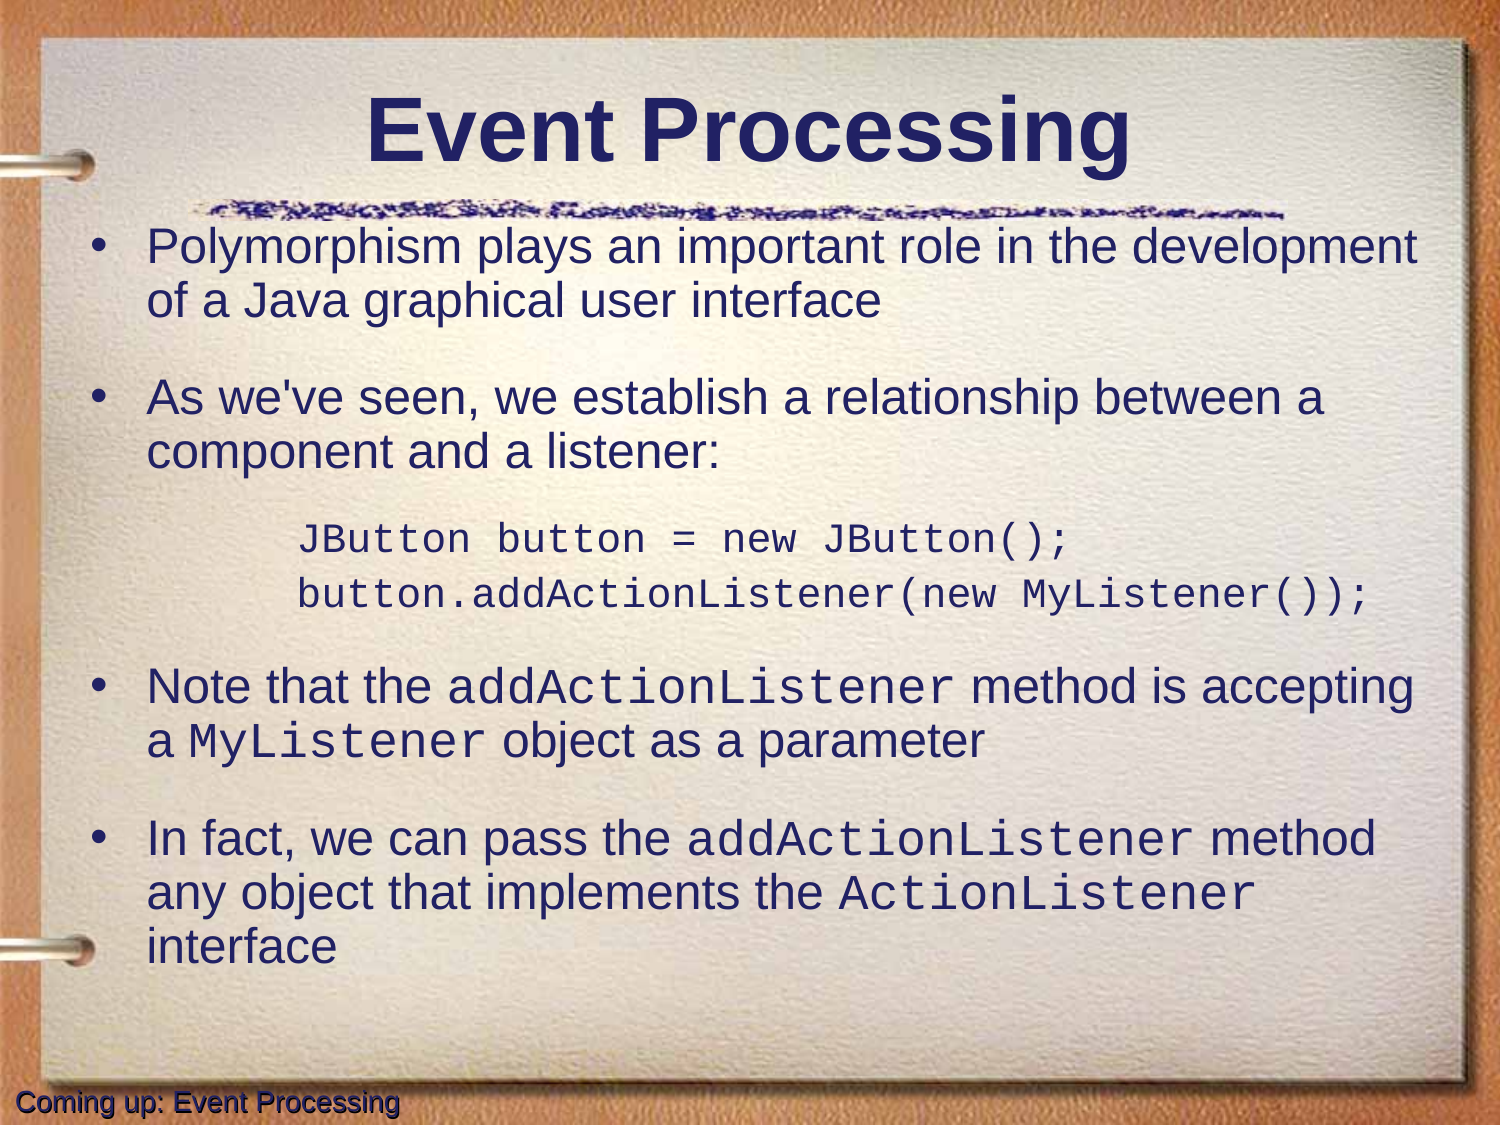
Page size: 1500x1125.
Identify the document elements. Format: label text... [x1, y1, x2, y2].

picture [0, 0, 1500, 1125]
list Polymorphism plays an important role in the development of a Java graphical user interface As we've seen, we establish a relationship between a component and a listener: JButton button = new JButton(); button.addActionListener(new MyListener()); Note that the addActionListener method is accepting a MyListener object as a parameter In fact, we can pass the addActionListener method any object that implements the ActionListener interface [75, 212, 1438, 1013]
text_box Coming up: Event Processing [0, 1074, 738, 1125]
title Event Processing [112, 74, 1388, 188]
